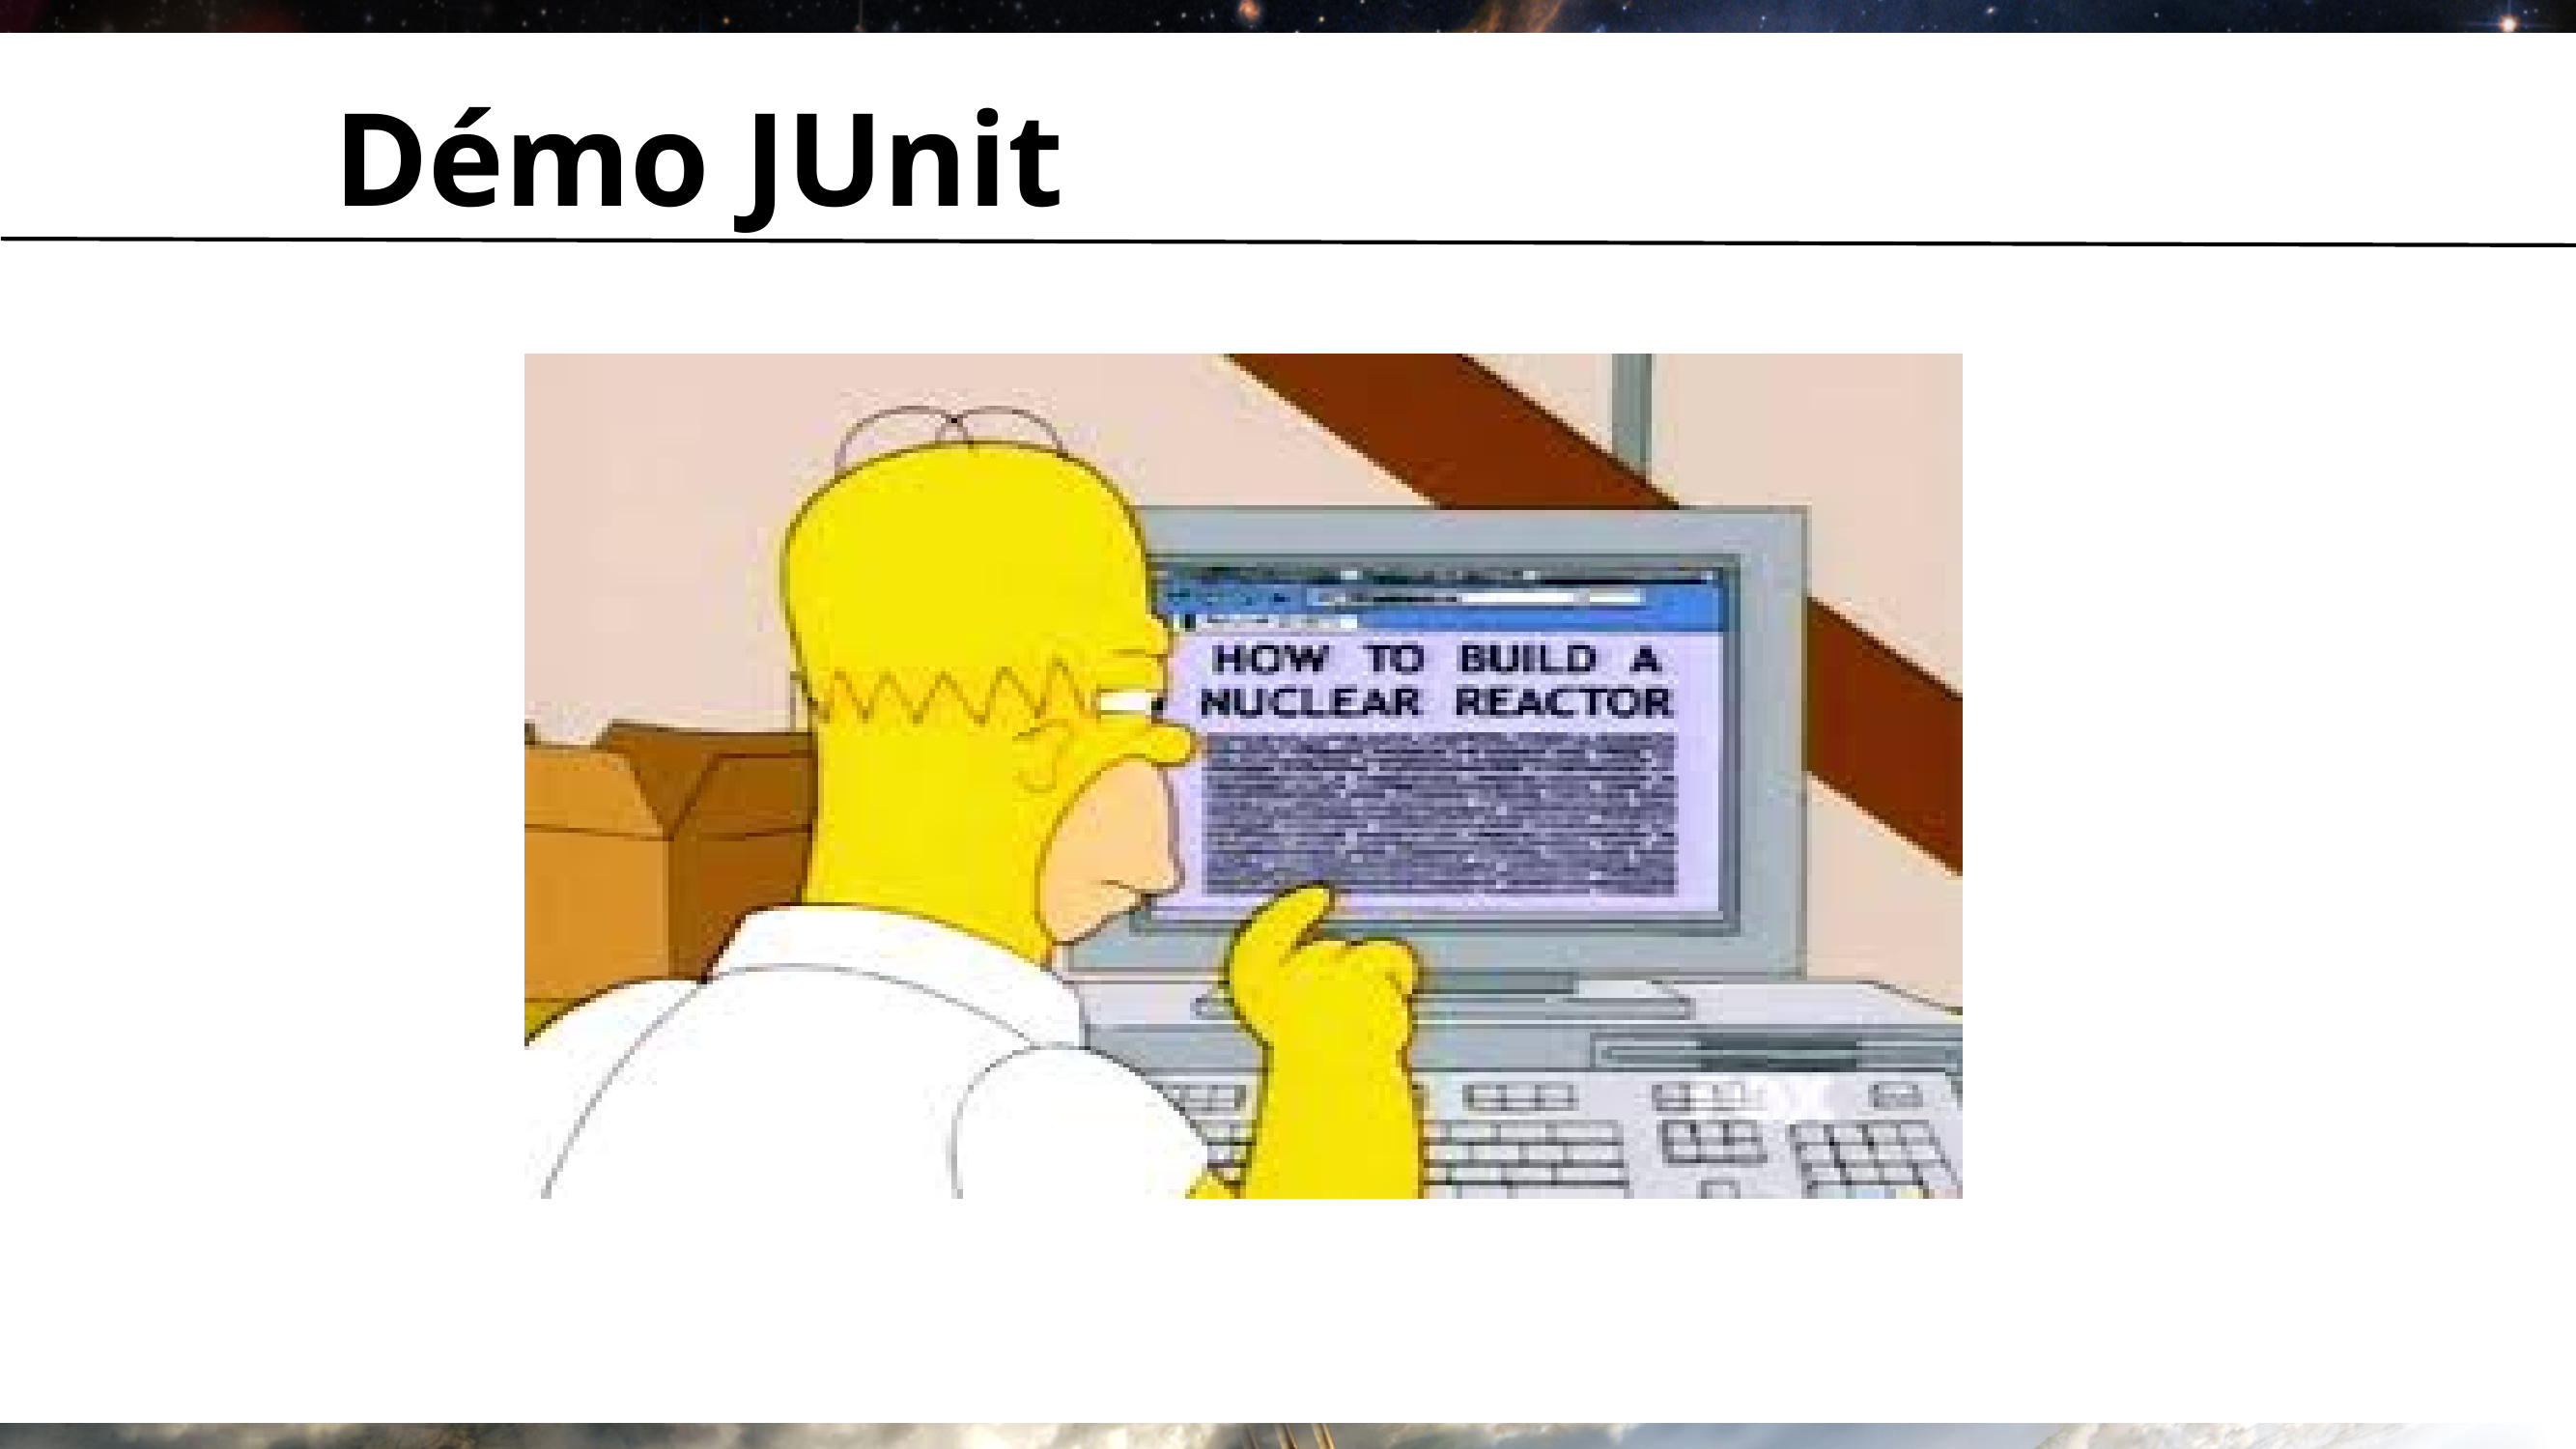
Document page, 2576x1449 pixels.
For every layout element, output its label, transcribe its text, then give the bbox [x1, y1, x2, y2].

title Démo JUnit [325, 36, 2134, 274]
picture [0, 0, 2576, 33]
picture [524, 354, 1963, 1199]
picture [0, 1423, 2576, 1449]
